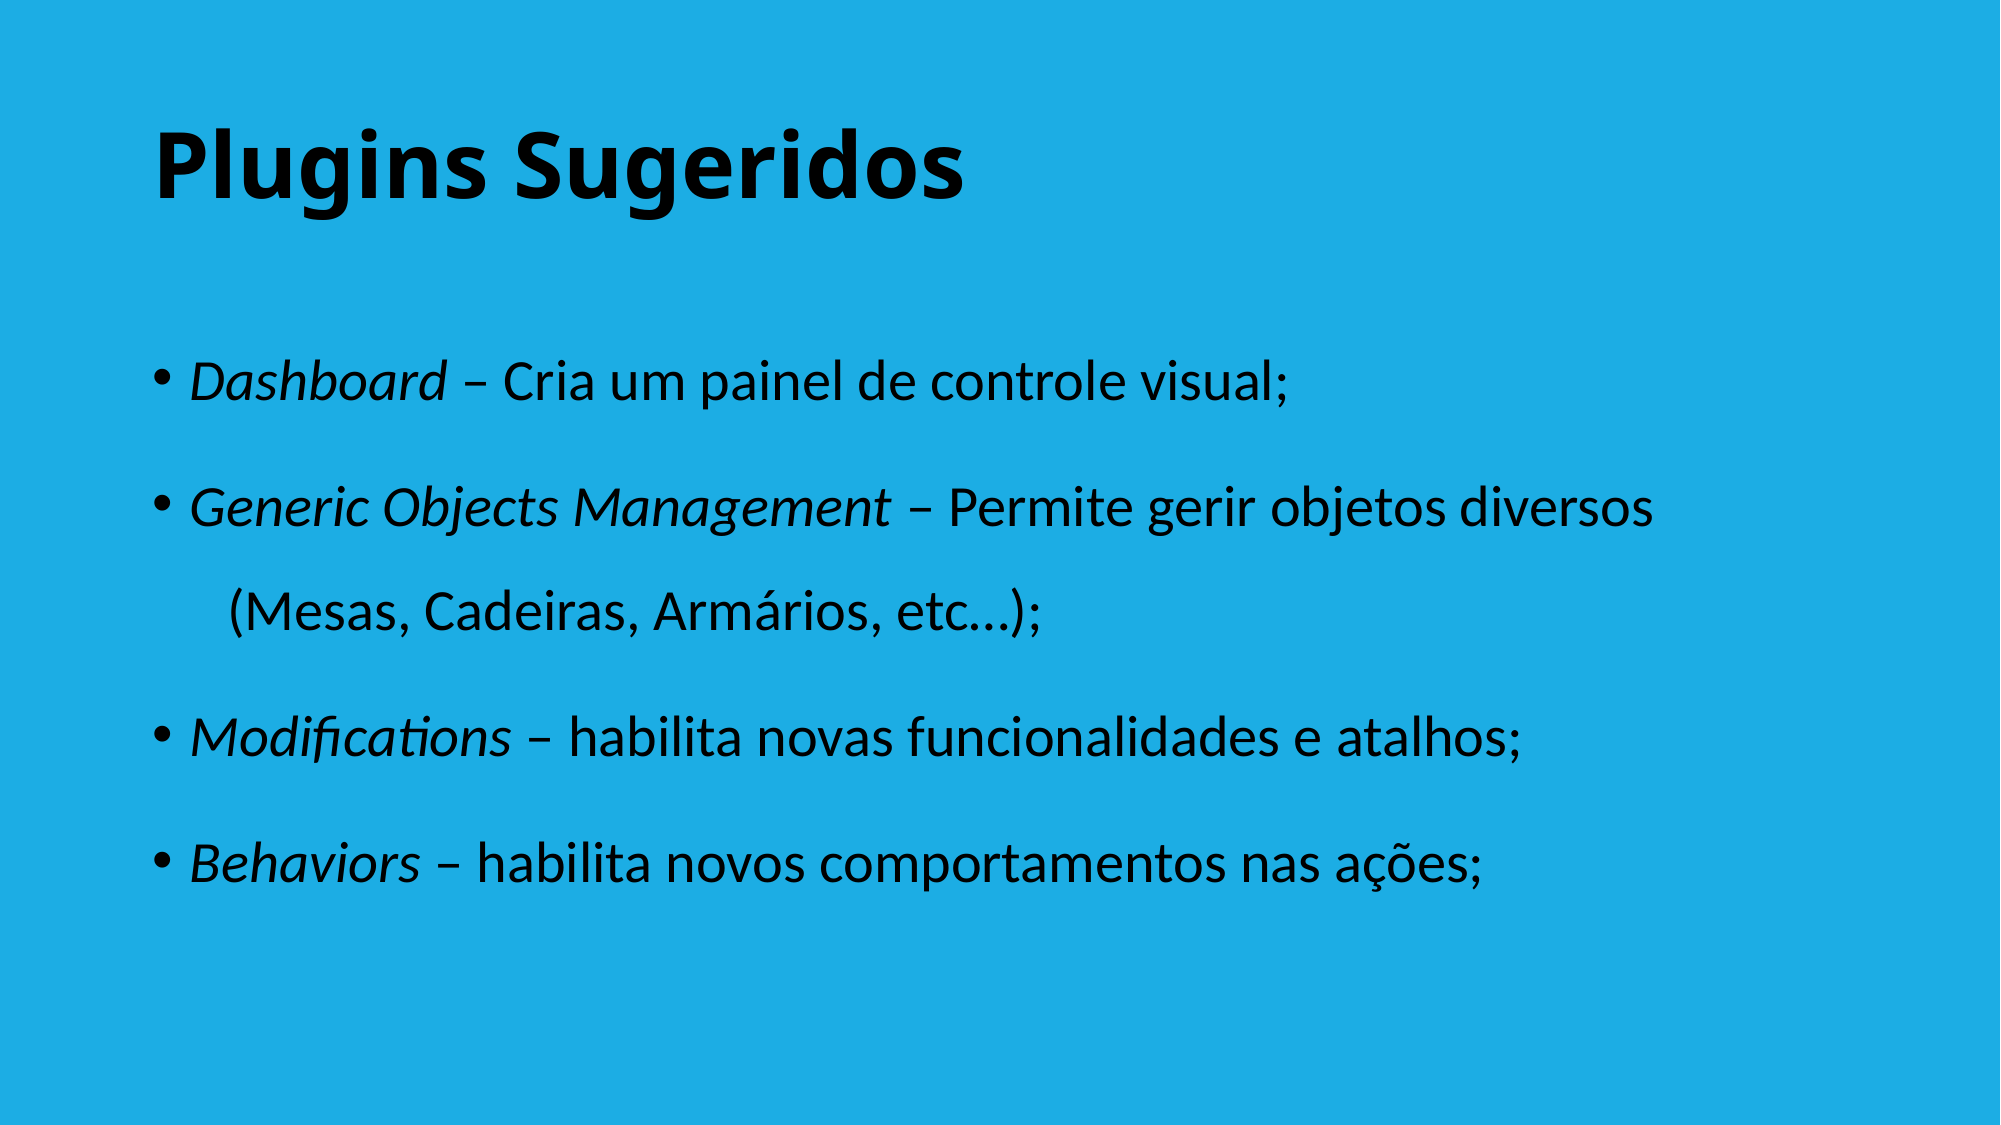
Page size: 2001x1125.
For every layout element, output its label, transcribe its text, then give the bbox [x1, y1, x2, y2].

text_box Dashboard – Cria um painel de controle visual; Generic Objects Management – Permite gerir objetos diversos (Mesas, Cadeiras, Armários, etc…); Modifications – habilita novas funcionalidades e atalhos; Behaviors – habilita novos comportamentos nas ações; [137, 299, 1862, 1013]
text_box Plugins Sugeridos [137, 60, 1862, 277]
